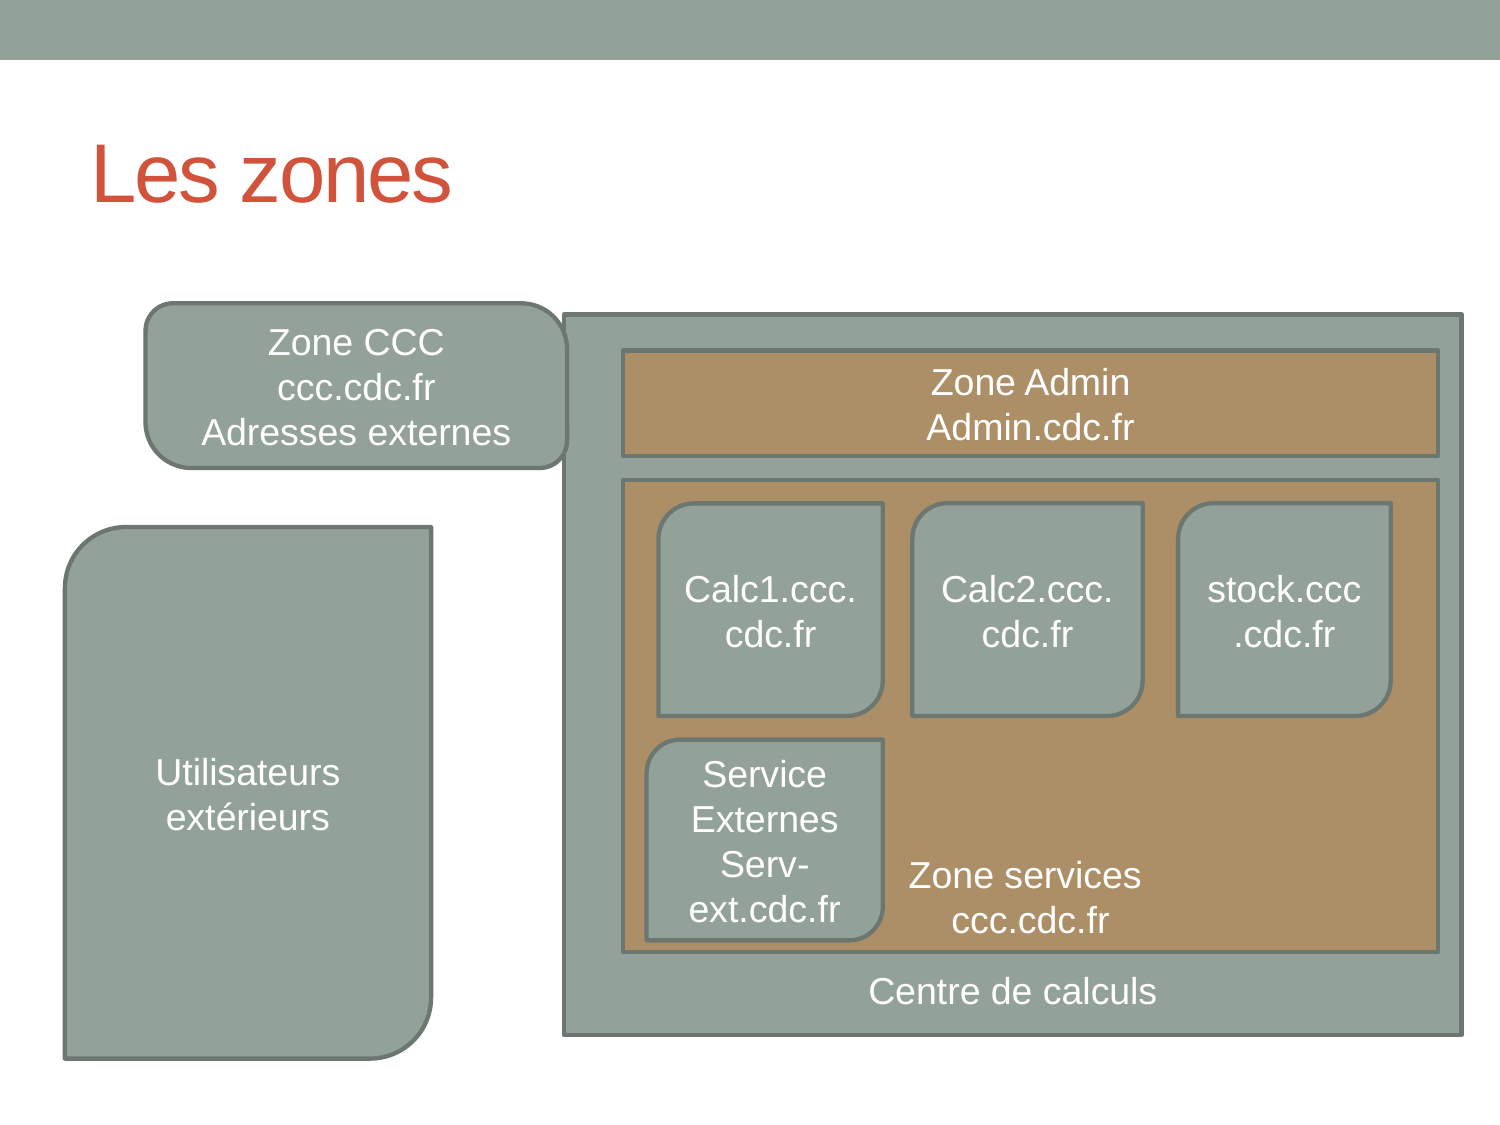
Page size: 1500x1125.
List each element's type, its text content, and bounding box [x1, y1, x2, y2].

text_box stock.ccc.cdc.fr [1178, 503, 1391, 717]
text_box Zone CCC ccc.cdc.fr Adresses externes [145, 303, 568, 469]
text_box Zone Admin Admin.cdc.fr [622, 350, 1438, 457]
title Les zones [75, 87, 1425, 250]
text_box Service Externes Serv-ext.cdc.fr [646, 739, 883, 941]
text_box Calc2.ccc.cdc.fr [912, 503, 1143, 717]
text_box Calc1.ccc.cdc.fr [658, 503, 883, 716]
text_box Zone services ccc.cdc.fr [622, 479, 1438, 953]
text_box Centre de calculs [563, 314, 1462, 1035]
text_box Utilisateurs extérieurs [64, 527, 432, 1059]
